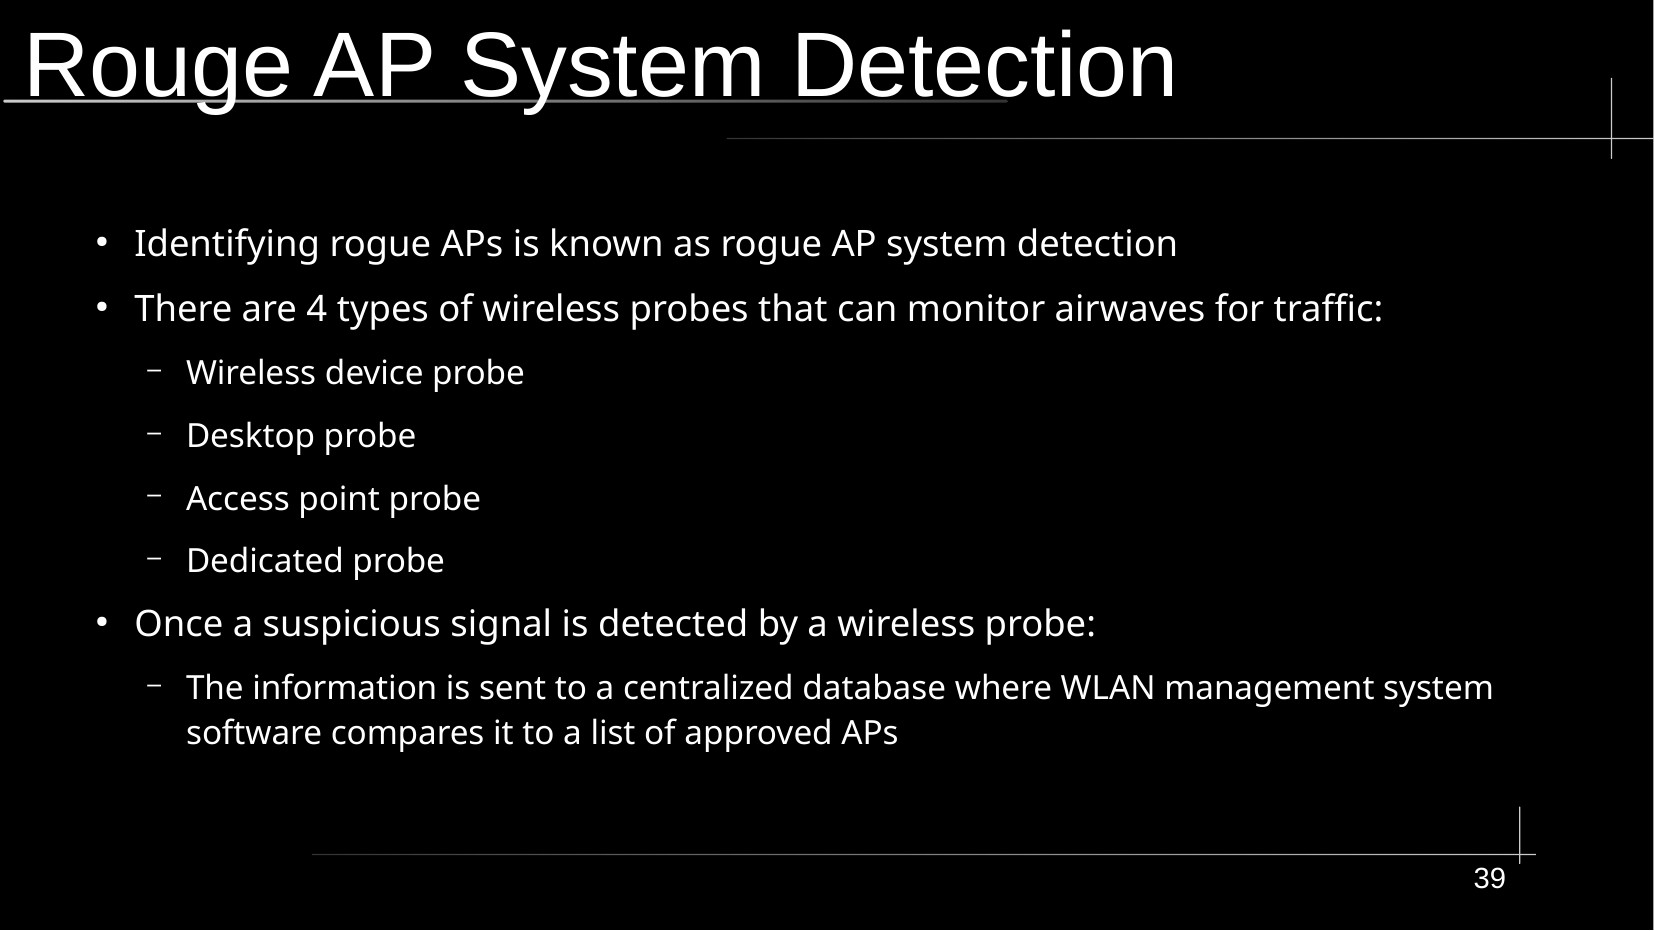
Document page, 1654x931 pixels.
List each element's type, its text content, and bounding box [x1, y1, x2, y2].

title Rouge AP System Detection [23, 11, 1589, 119]
list Identifying rogue APs is known as rogue AP system detection There are 4 types of wireless probes that can monitor airwaves for traffic: Wireless device probe Desktop probe Access point probe Dedicated probe Once a suspicious signal is detected by a wireless probe: The information is sent to a centralized database where WLAN management system software compares it to a list of approved APs [82, 217, 1571, 758]
